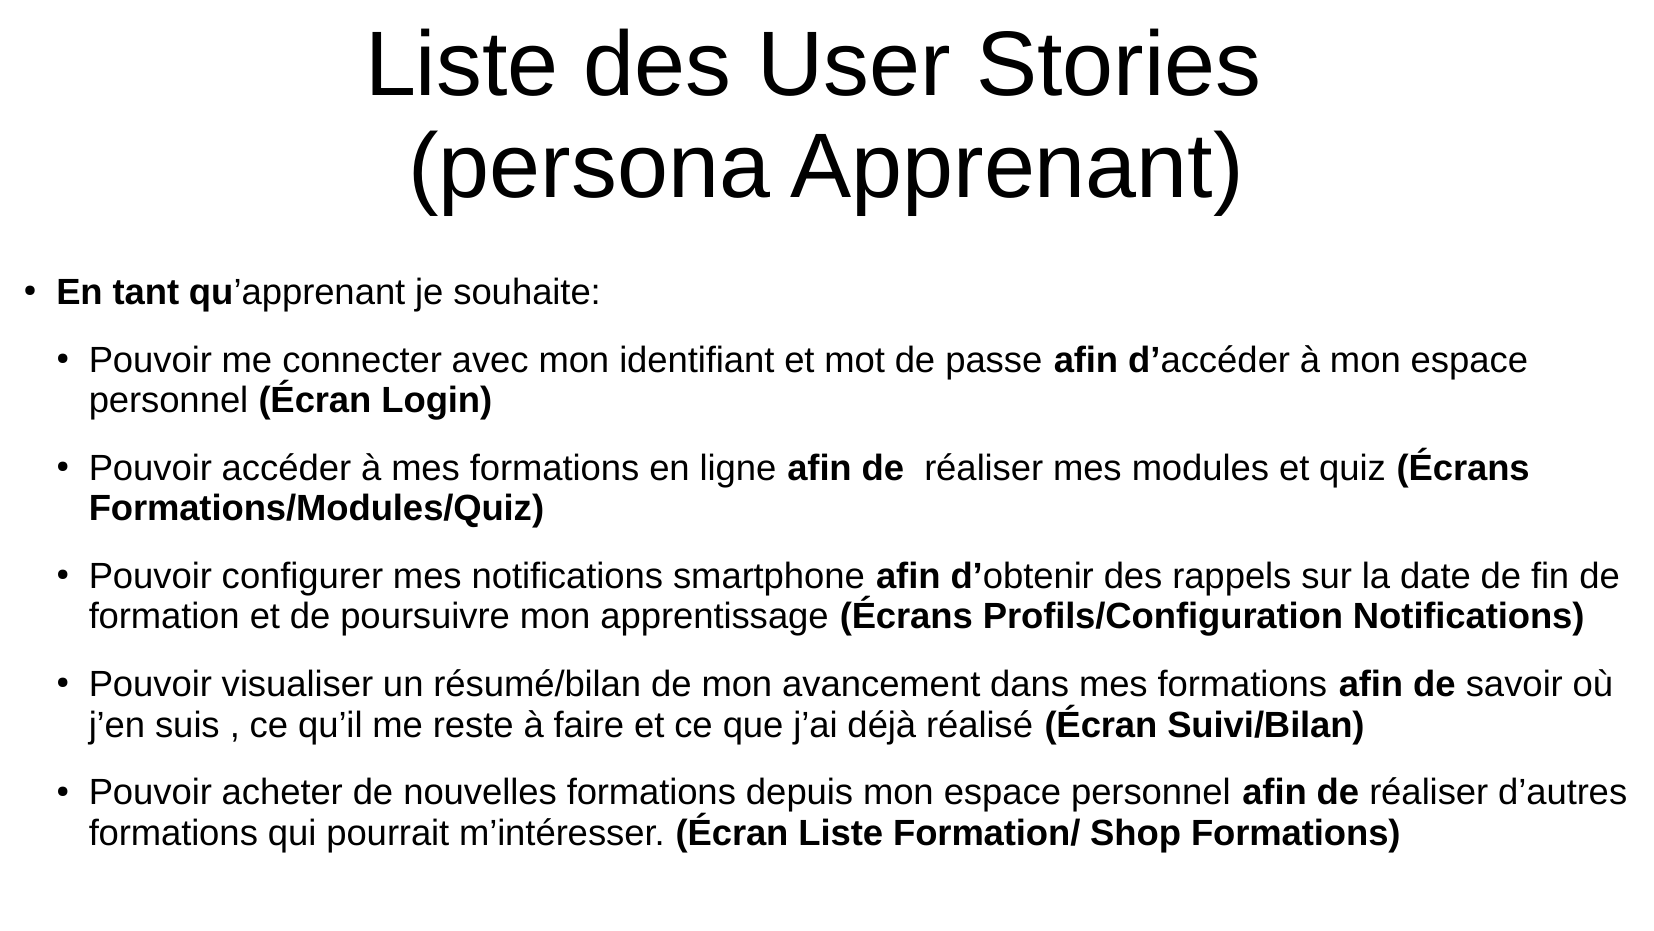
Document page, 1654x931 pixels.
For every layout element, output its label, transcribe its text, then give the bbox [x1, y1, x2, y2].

list En tant qu’apprenant je souhaite: Pouvoir me connecter avec mon identifiant et mot de passe afin d’accéder à mon espace personnel (Écran Login) Pouvoir accéder à mes formations en ligne afin de réaliser mes modules et quiz (Écrans Formations/Modules/Quiz) Pouvoir configurer mes notifications smartphone afin d’obtenir des rappels sur la date de fin de formation et de poursuivre mon apprentissage (Écrans Profils/Configuration Notifications) Pouvoir visualiser un résumé/bilan de mon avancement dans mes formations afin de savoir où j’en suis , ce qu’il me reste à faire et ce que j’ai déjà réalisé (Écran Suivi/Bilan) Pouvoir acheter de nouvelles formations depuis mon espace personnel afin de réaliser d’autres formations qui pourrait m’intéresser. (Écran Liste Formation/ Shop Formations) [23, 271, 1630, 898]
title Liste des User Stories (persona Apprenant) [82, 12, 1571, 218]
